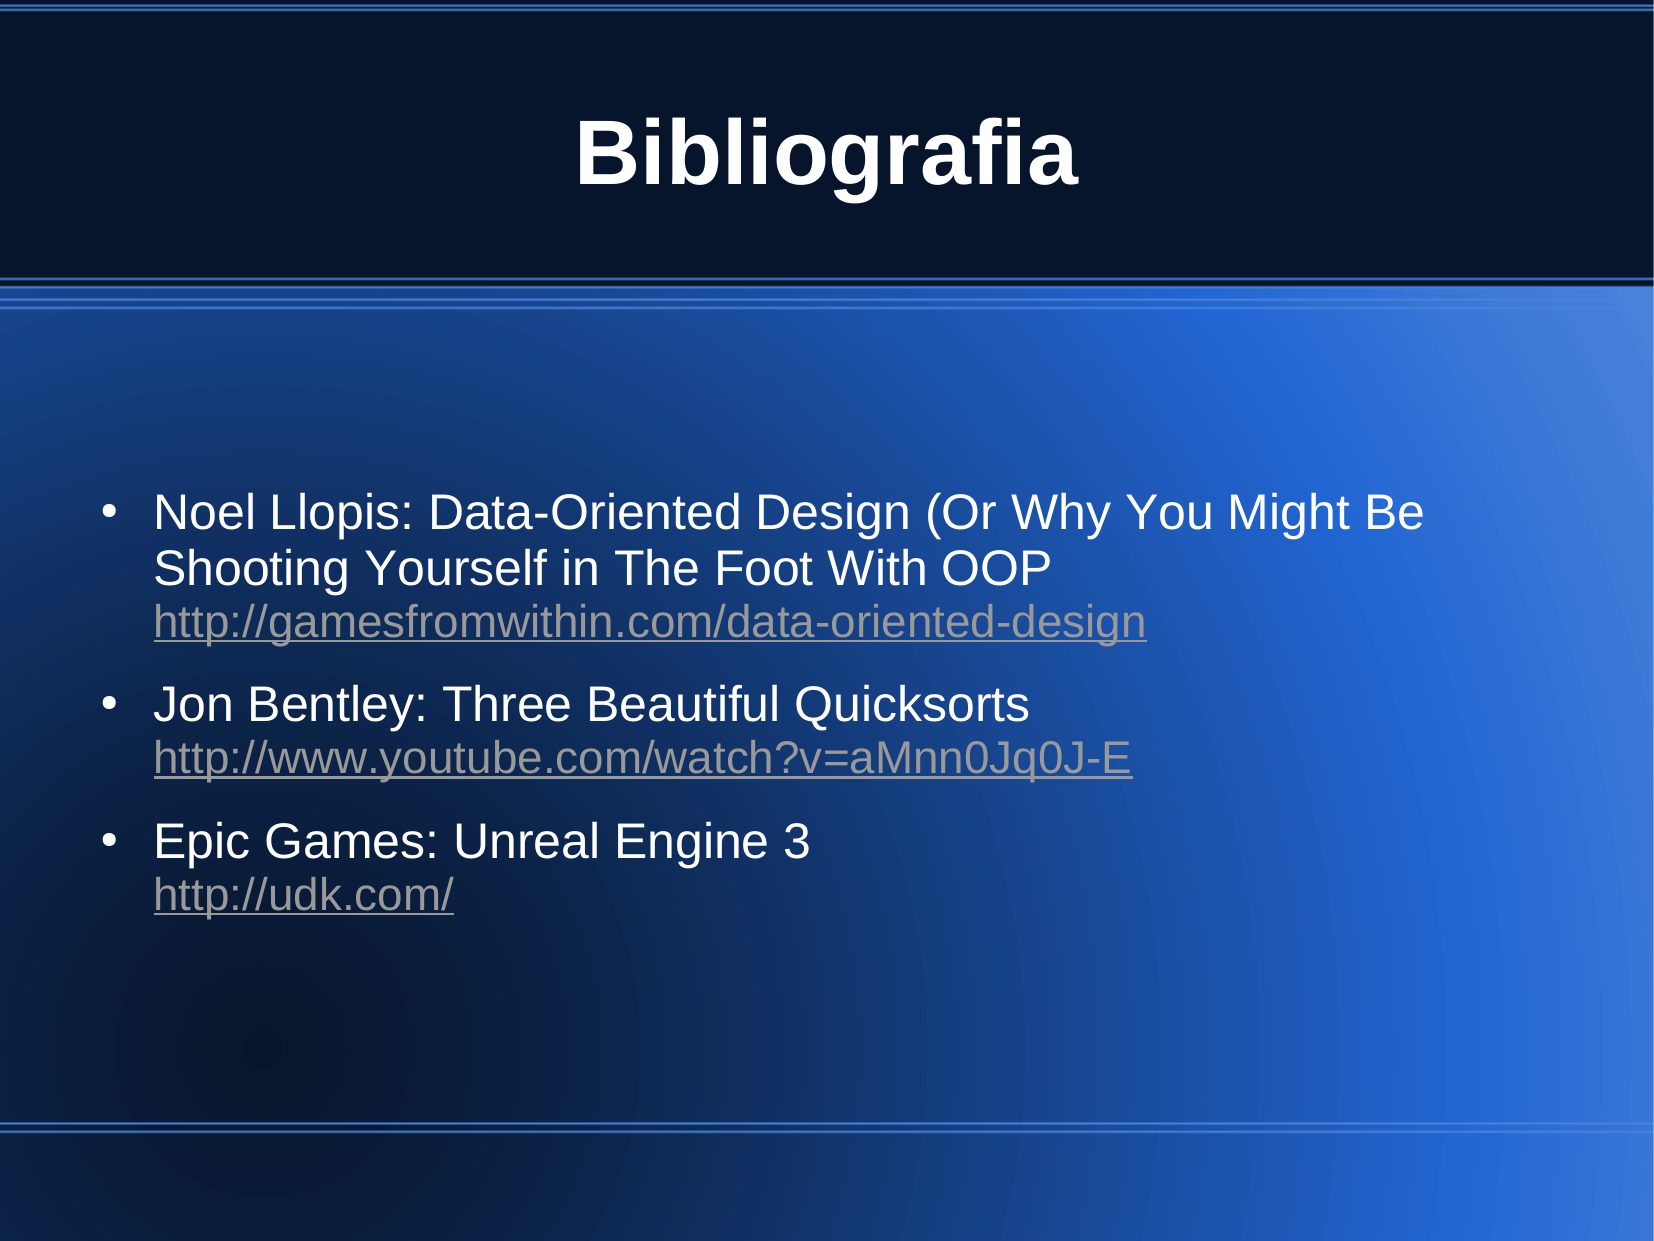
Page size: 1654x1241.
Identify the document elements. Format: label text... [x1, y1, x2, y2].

list Noel Llopis: Data-Oriented Design (Or Why You Might Be Shooting Yourself in The Foot With OOP http://gamesfromwithin.com/data-oriented-design Jon Bentley: Three Beautiful Quicksorts http://www.youtube.com/watch?v=aMnn0Jq0J-E Epic Games: Unreal Engine 3 http://udk.com/ [82, 484, 1571, 945]
title Bibliografia [82, 49, 1571, 257]
picture [0, 0, 1654, 1241]
